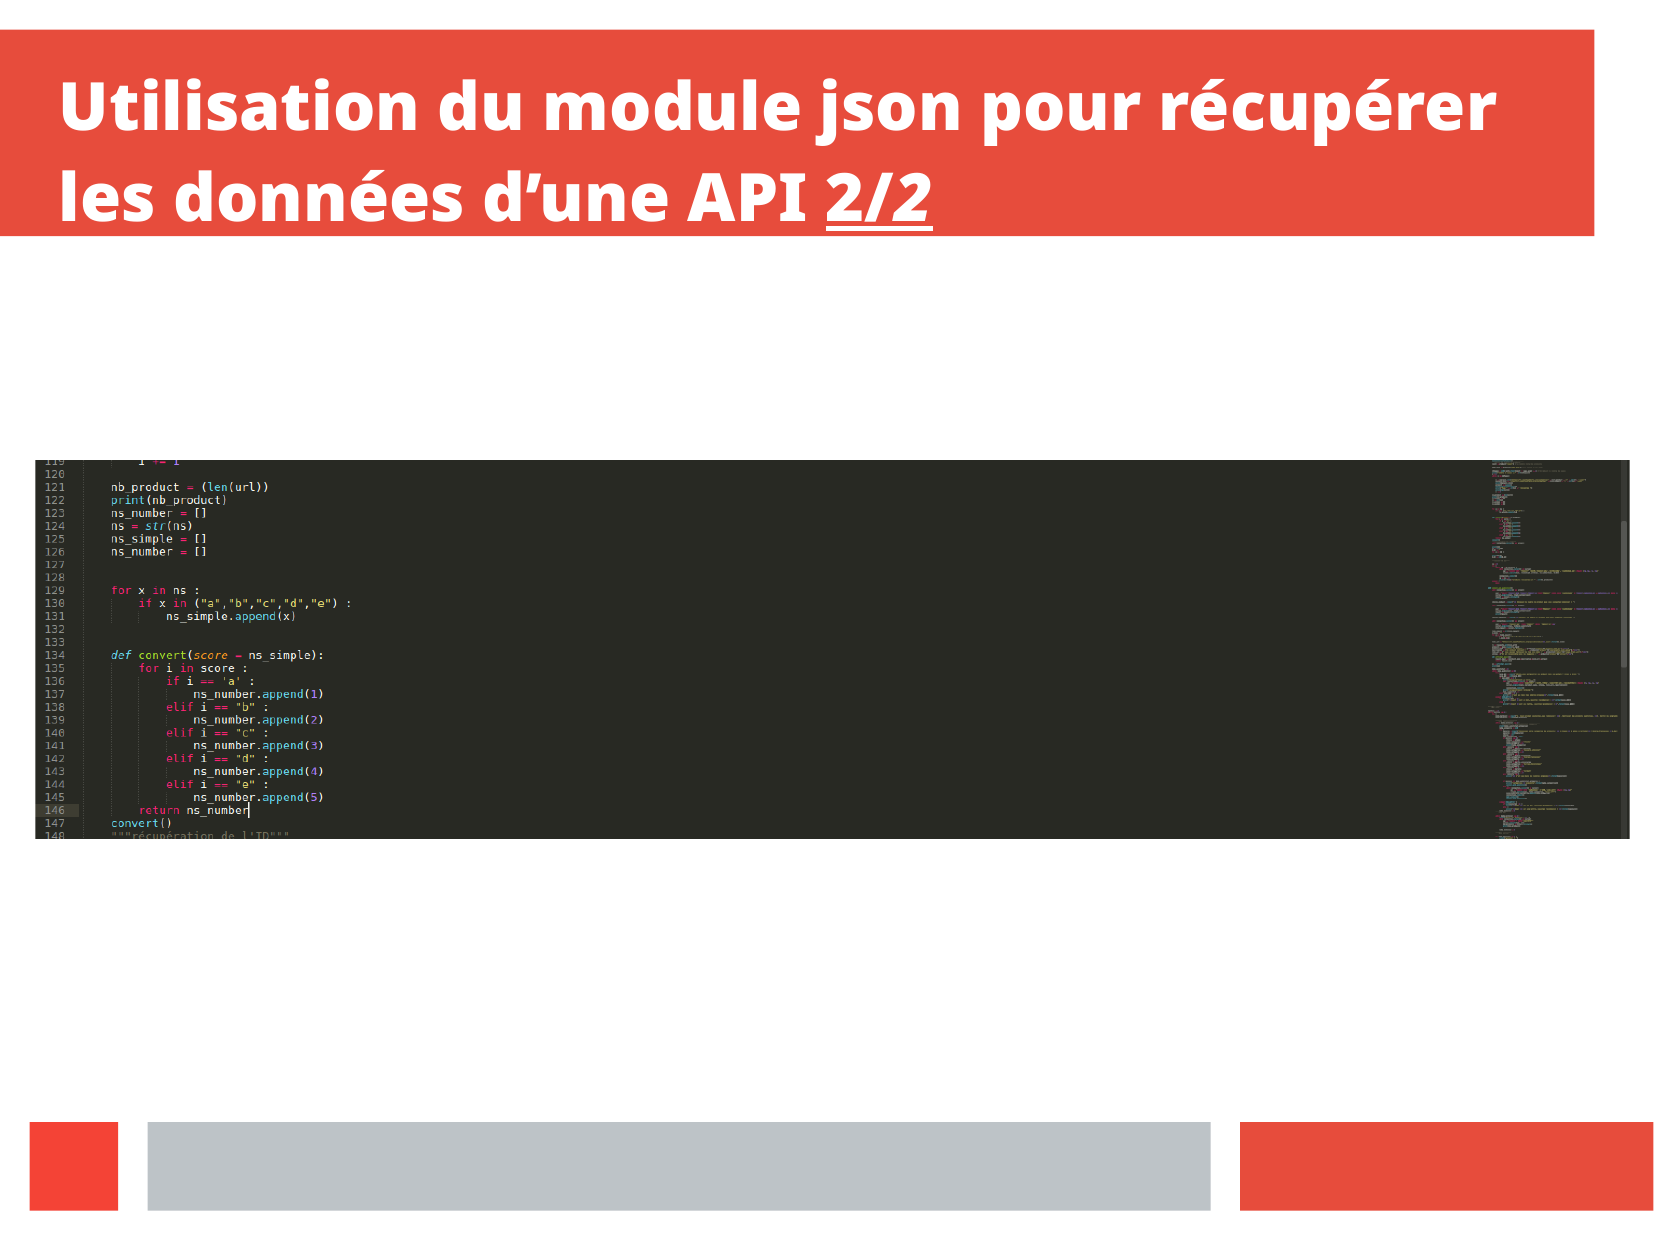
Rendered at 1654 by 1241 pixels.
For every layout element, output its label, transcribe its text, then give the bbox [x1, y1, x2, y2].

picture [35, 460, 1630, 839]
title Utilisation du module json pour récupérer les données d’une API 2/2 [59, 59, 1595, 207]
